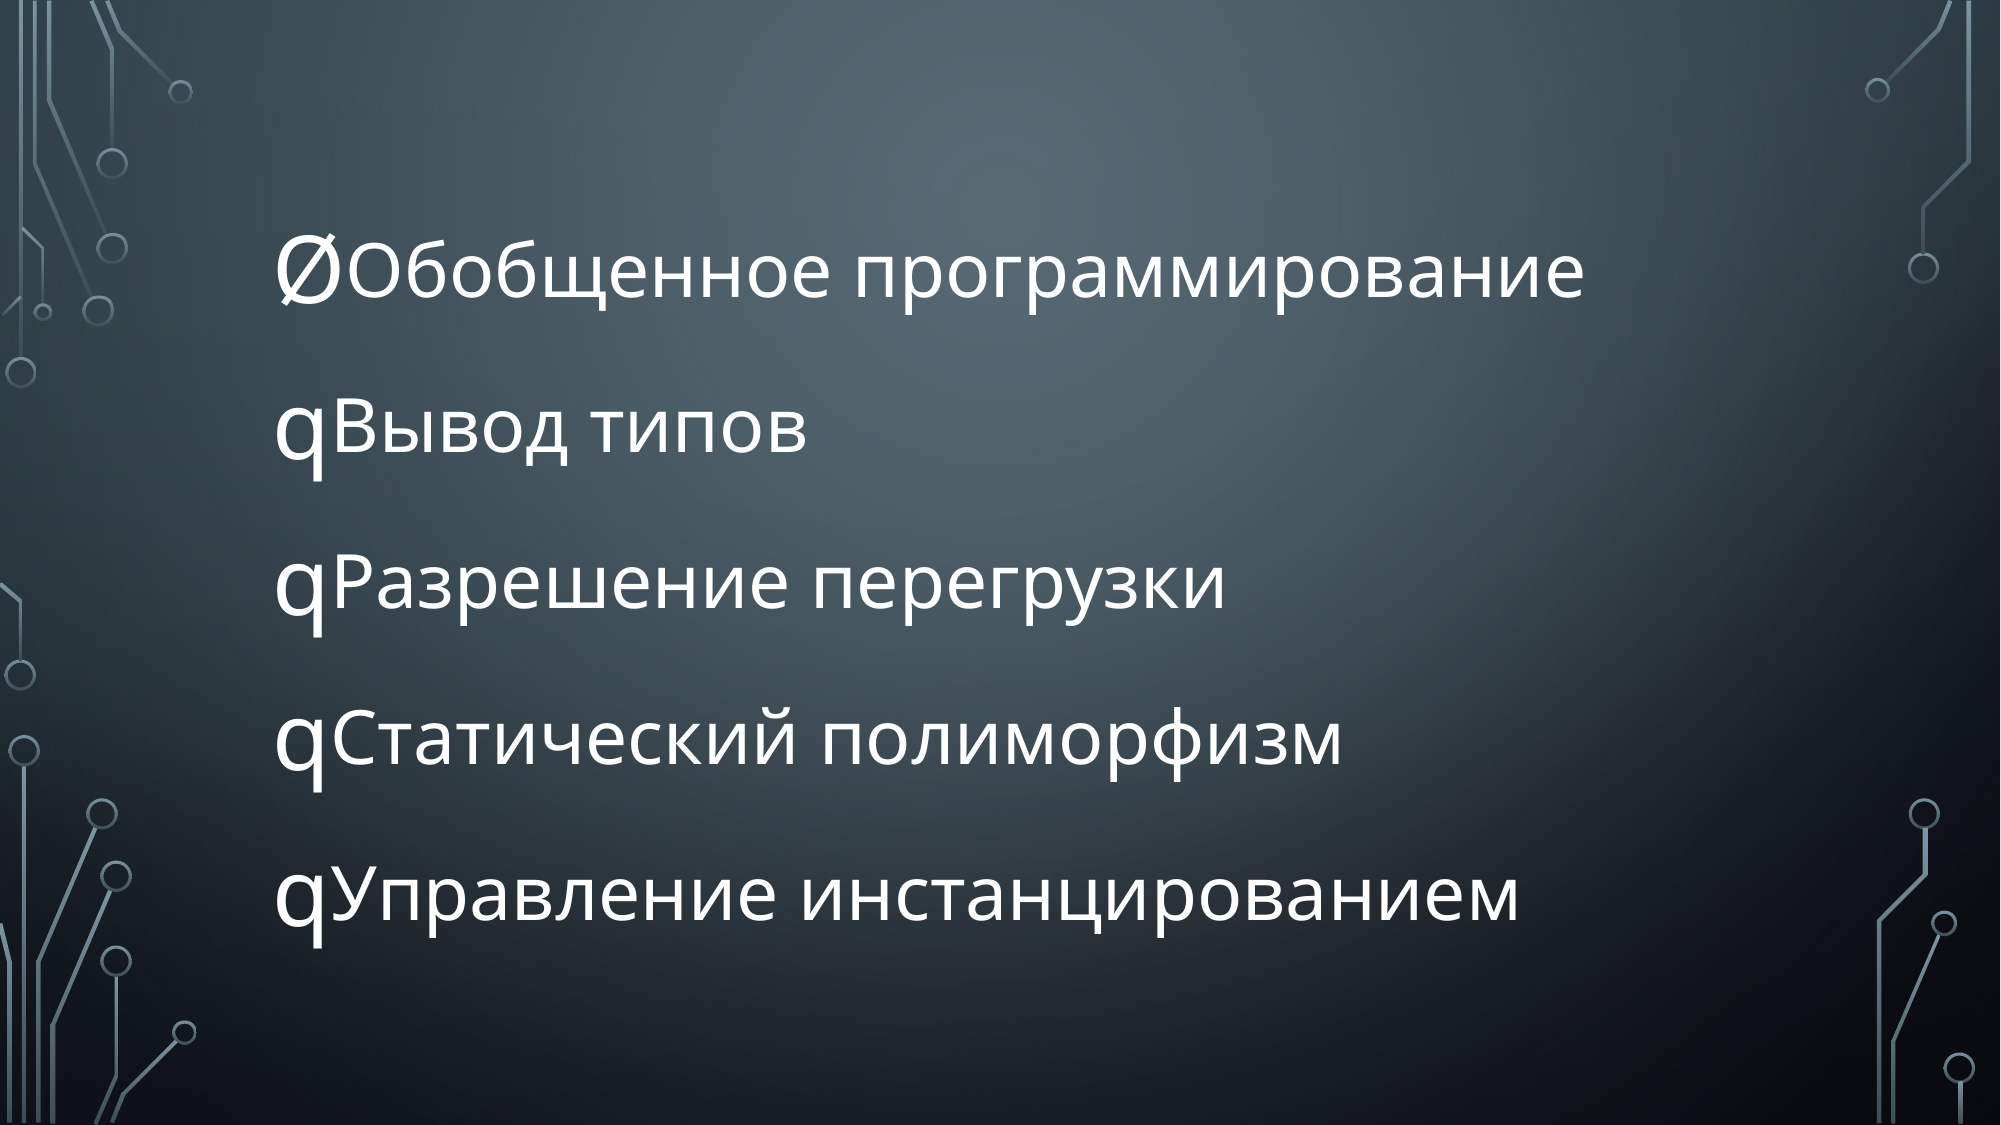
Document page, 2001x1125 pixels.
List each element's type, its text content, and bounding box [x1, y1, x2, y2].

list Обобщенное программирование Вывод типов Разрешение перегрузки Статический полиморфизм Управление инстанцированием [257, 169, 1781, 948]
